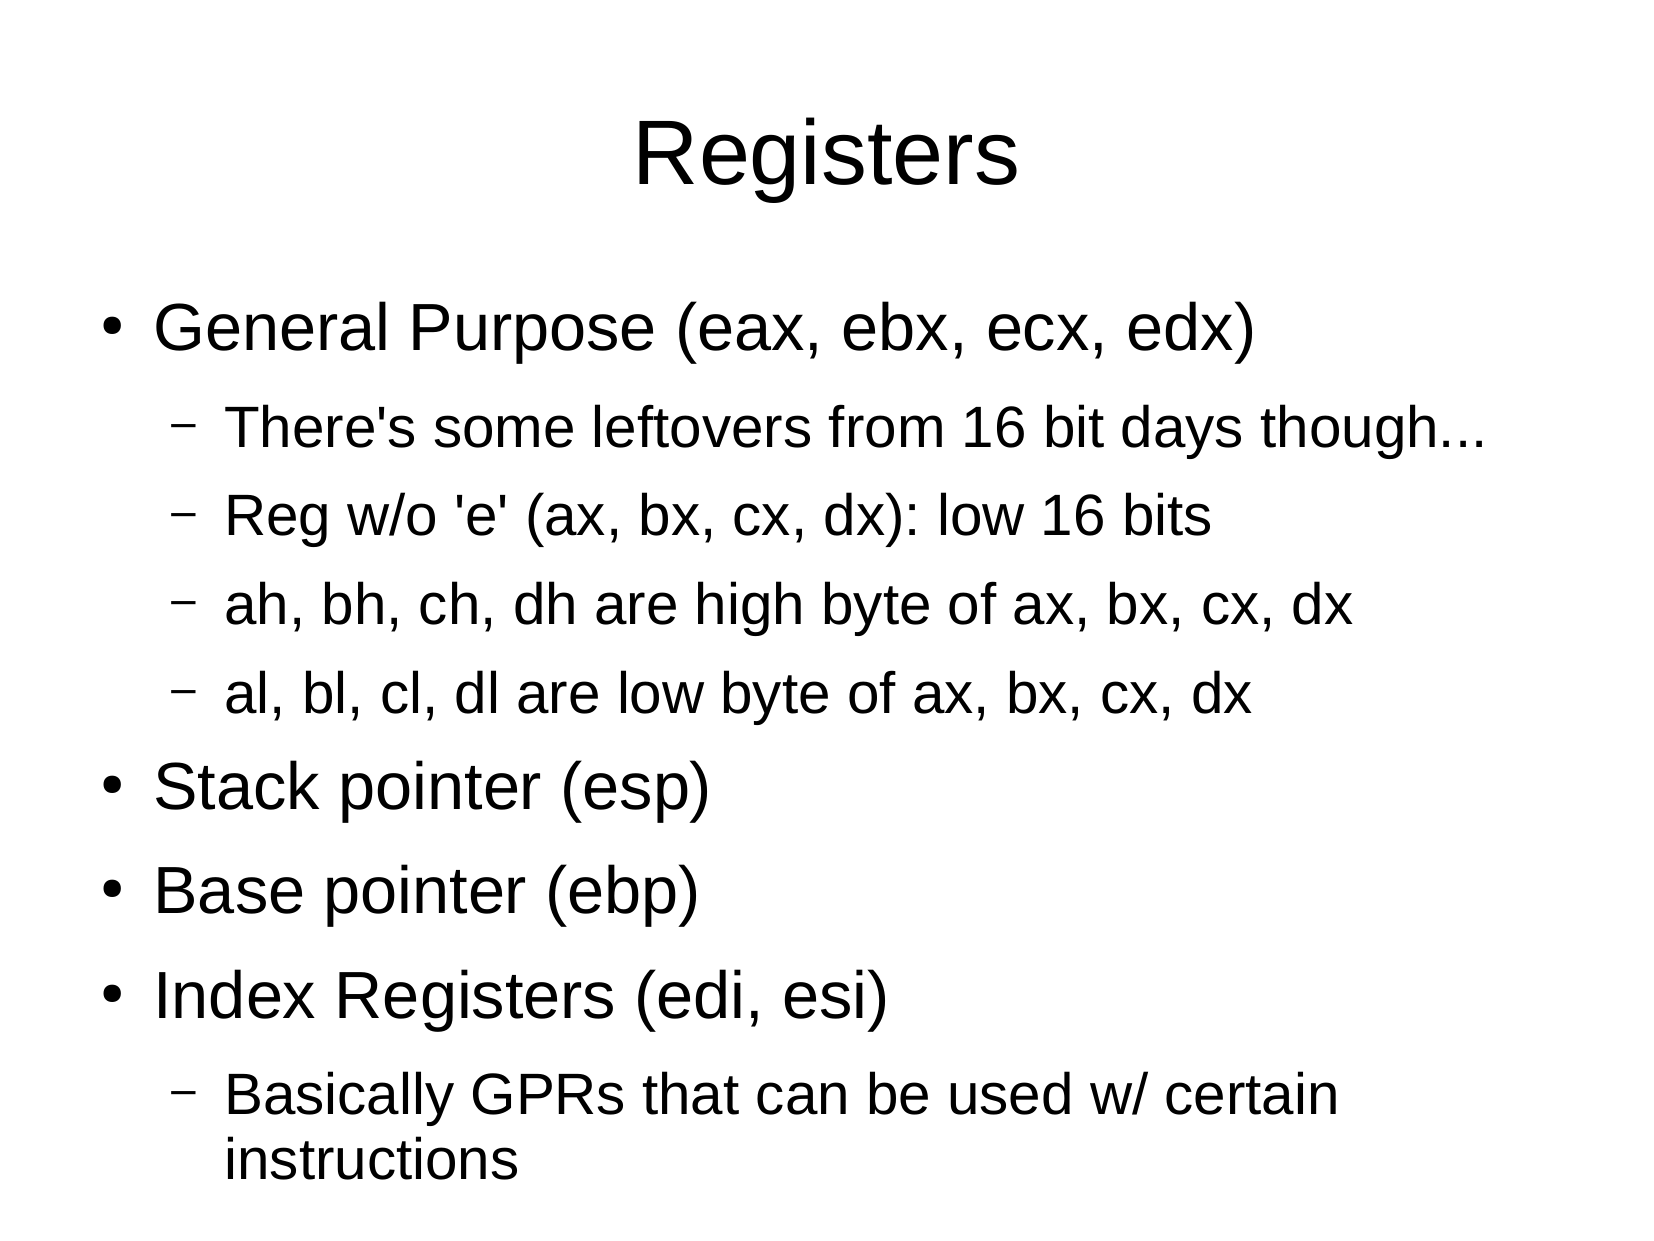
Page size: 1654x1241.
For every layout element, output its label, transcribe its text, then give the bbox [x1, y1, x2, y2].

list General Purpose (eax, ebx, ecx, edx) There's some leftovers from 16 bit days though... Reg w/o 'e' (ax, bx, cx, dx): low 16 bits ah, bh, ch, dh are high byte of ax, bx, cx, dx al, bl, cl, dl are low byte of ax, bx, cx, dx Stack pointer (esp) Base pointer (ebp) Index Registers (edi, esi) Basically GPRs that can be used w/ certain instructions [82, 290, 1538, 1216]
title Registers [82, 49, 1571, 257]
